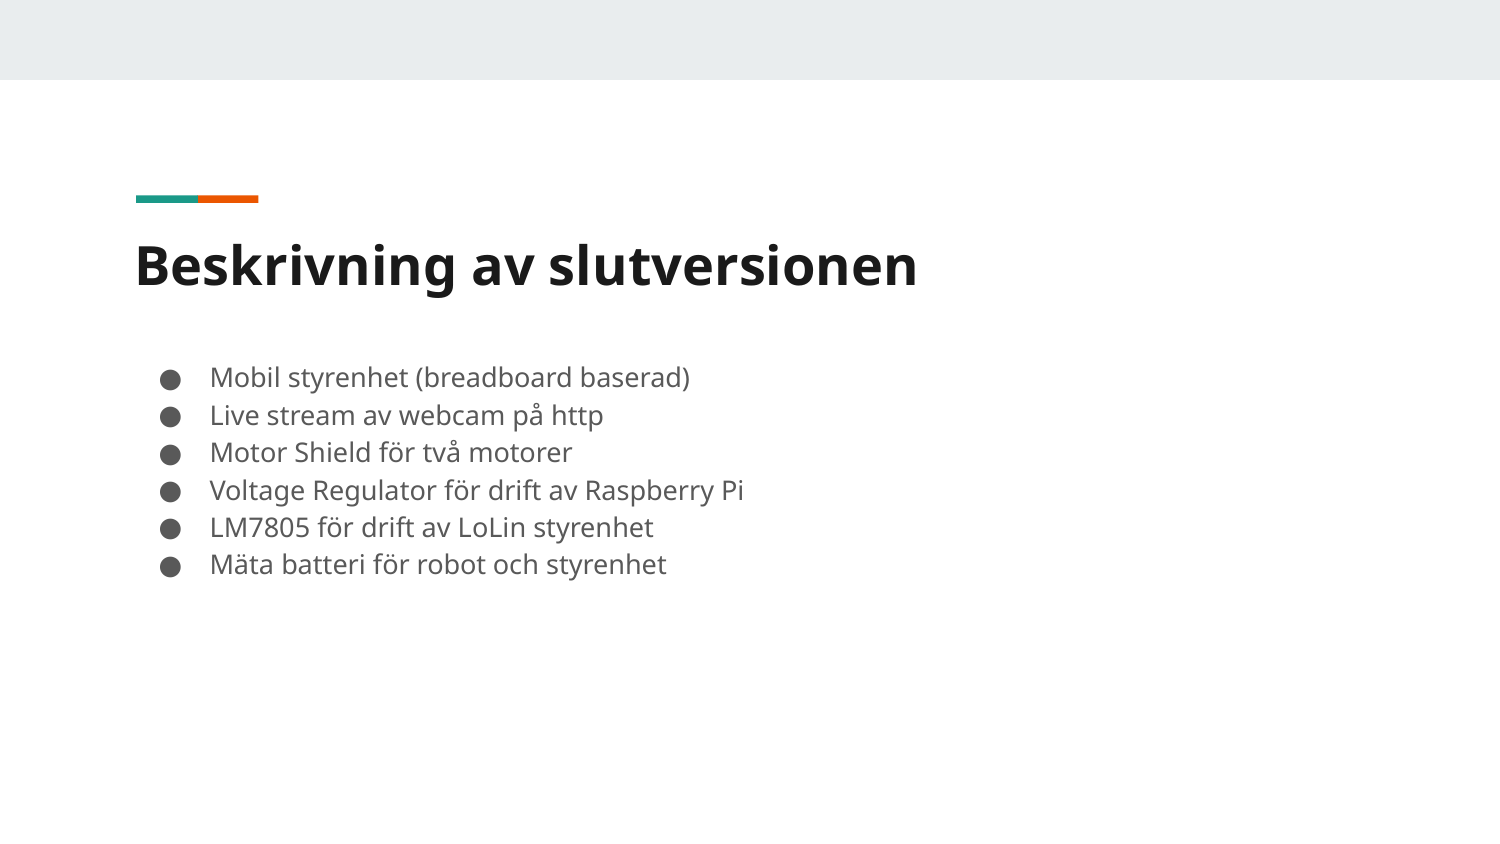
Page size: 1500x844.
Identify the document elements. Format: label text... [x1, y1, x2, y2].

title Beskrivning av slutversionen [119, 216, 1381, 305]
list Mobil styrenhet (breadboard baserad) Live stream av webcam på http Motor Shield för två motorer Voltage Regulator för drift av Raspberry Pi LM7805 för drift av LoLin styrenhet Mäta batteri för robot och styrenhet [119, 341, 1381, 712]
